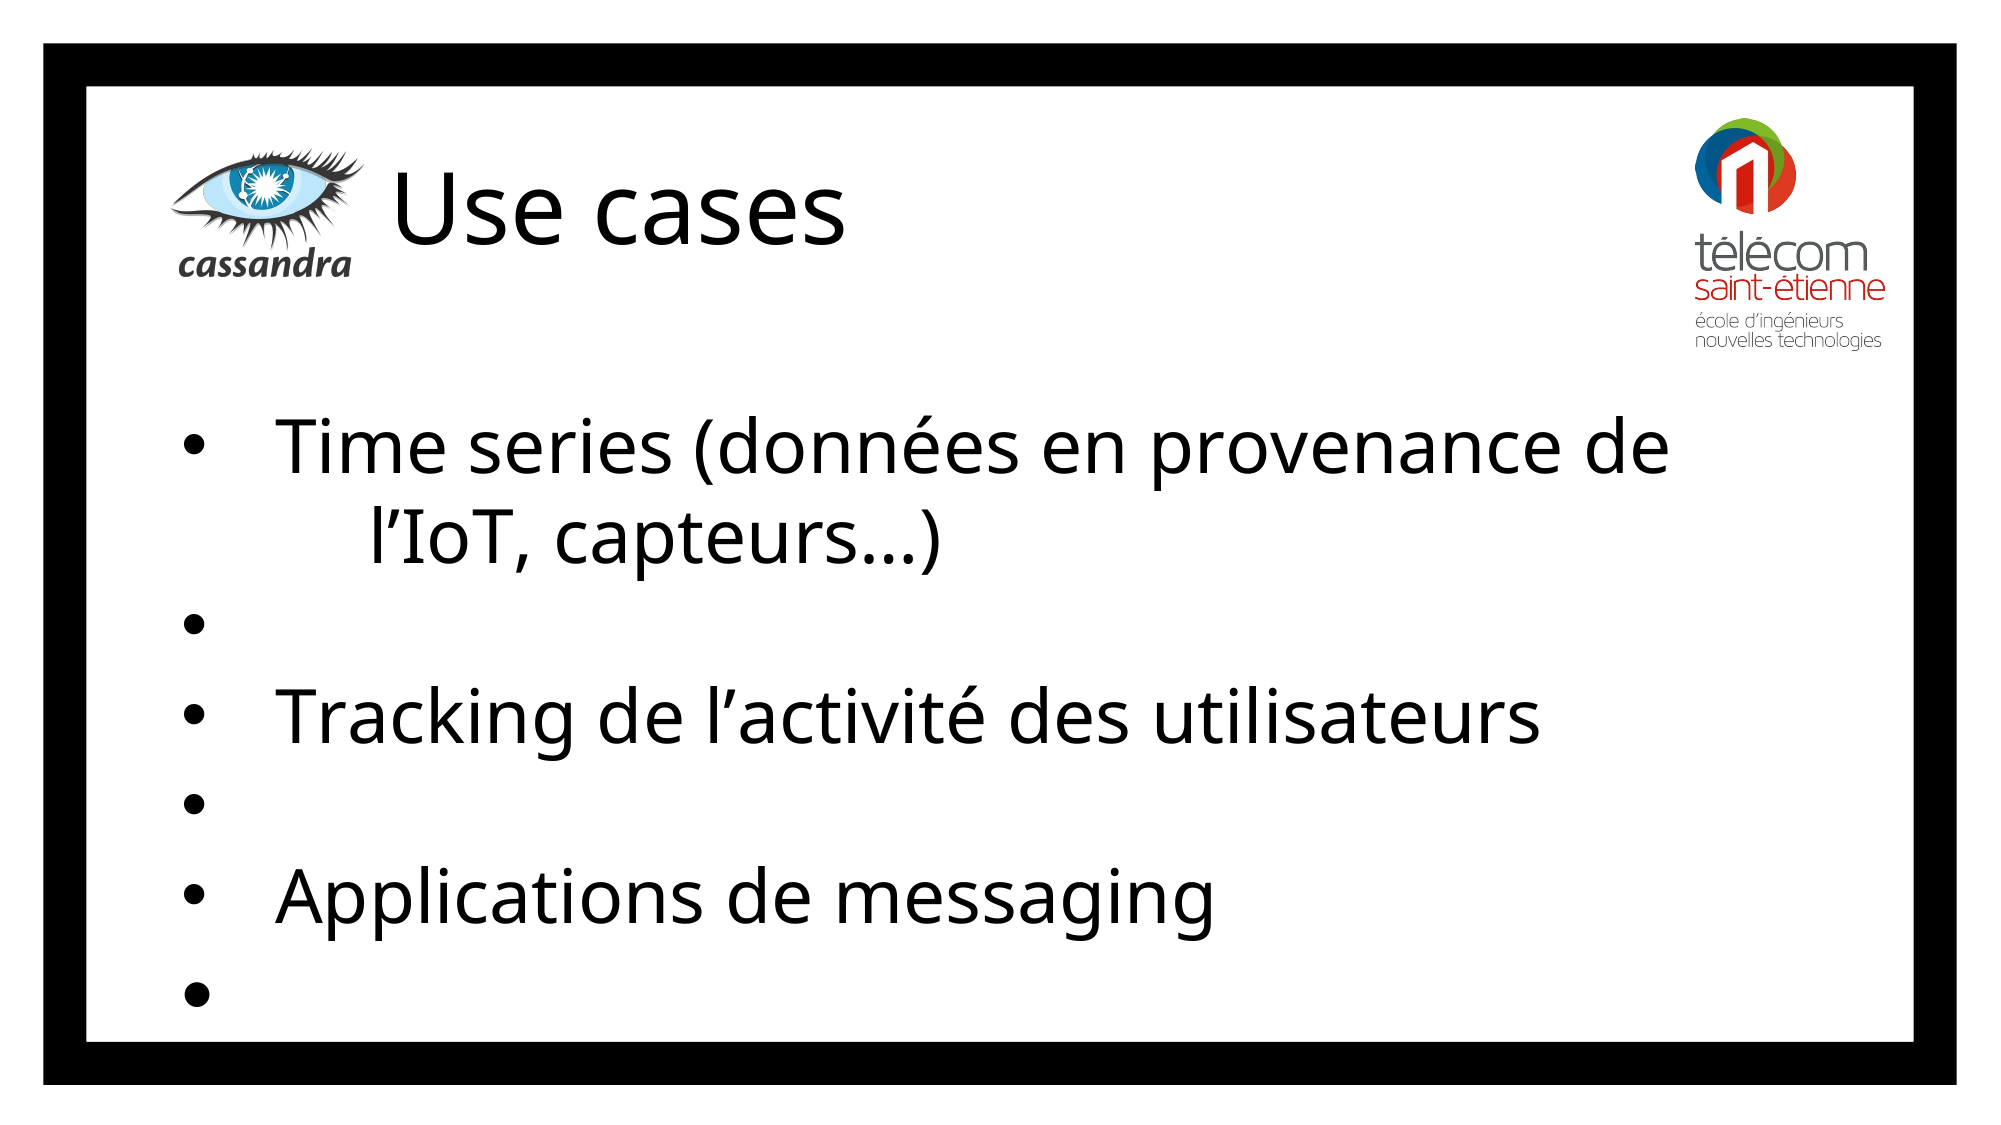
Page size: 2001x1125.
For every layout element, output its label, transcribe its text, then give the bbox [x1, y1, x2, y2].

picture [166, 144, 368, 280]
picture [1715, 134, 1730, 138]
text_box Time series (données en provenance de l’IoT, capteurs…) Tracking de l’activité des utilisateurs Applications de messaging [166, 391, 1849, 1109]
picture [1695, 118, 1885, 351]
title Use cases [369, 138, 1849, 304]
